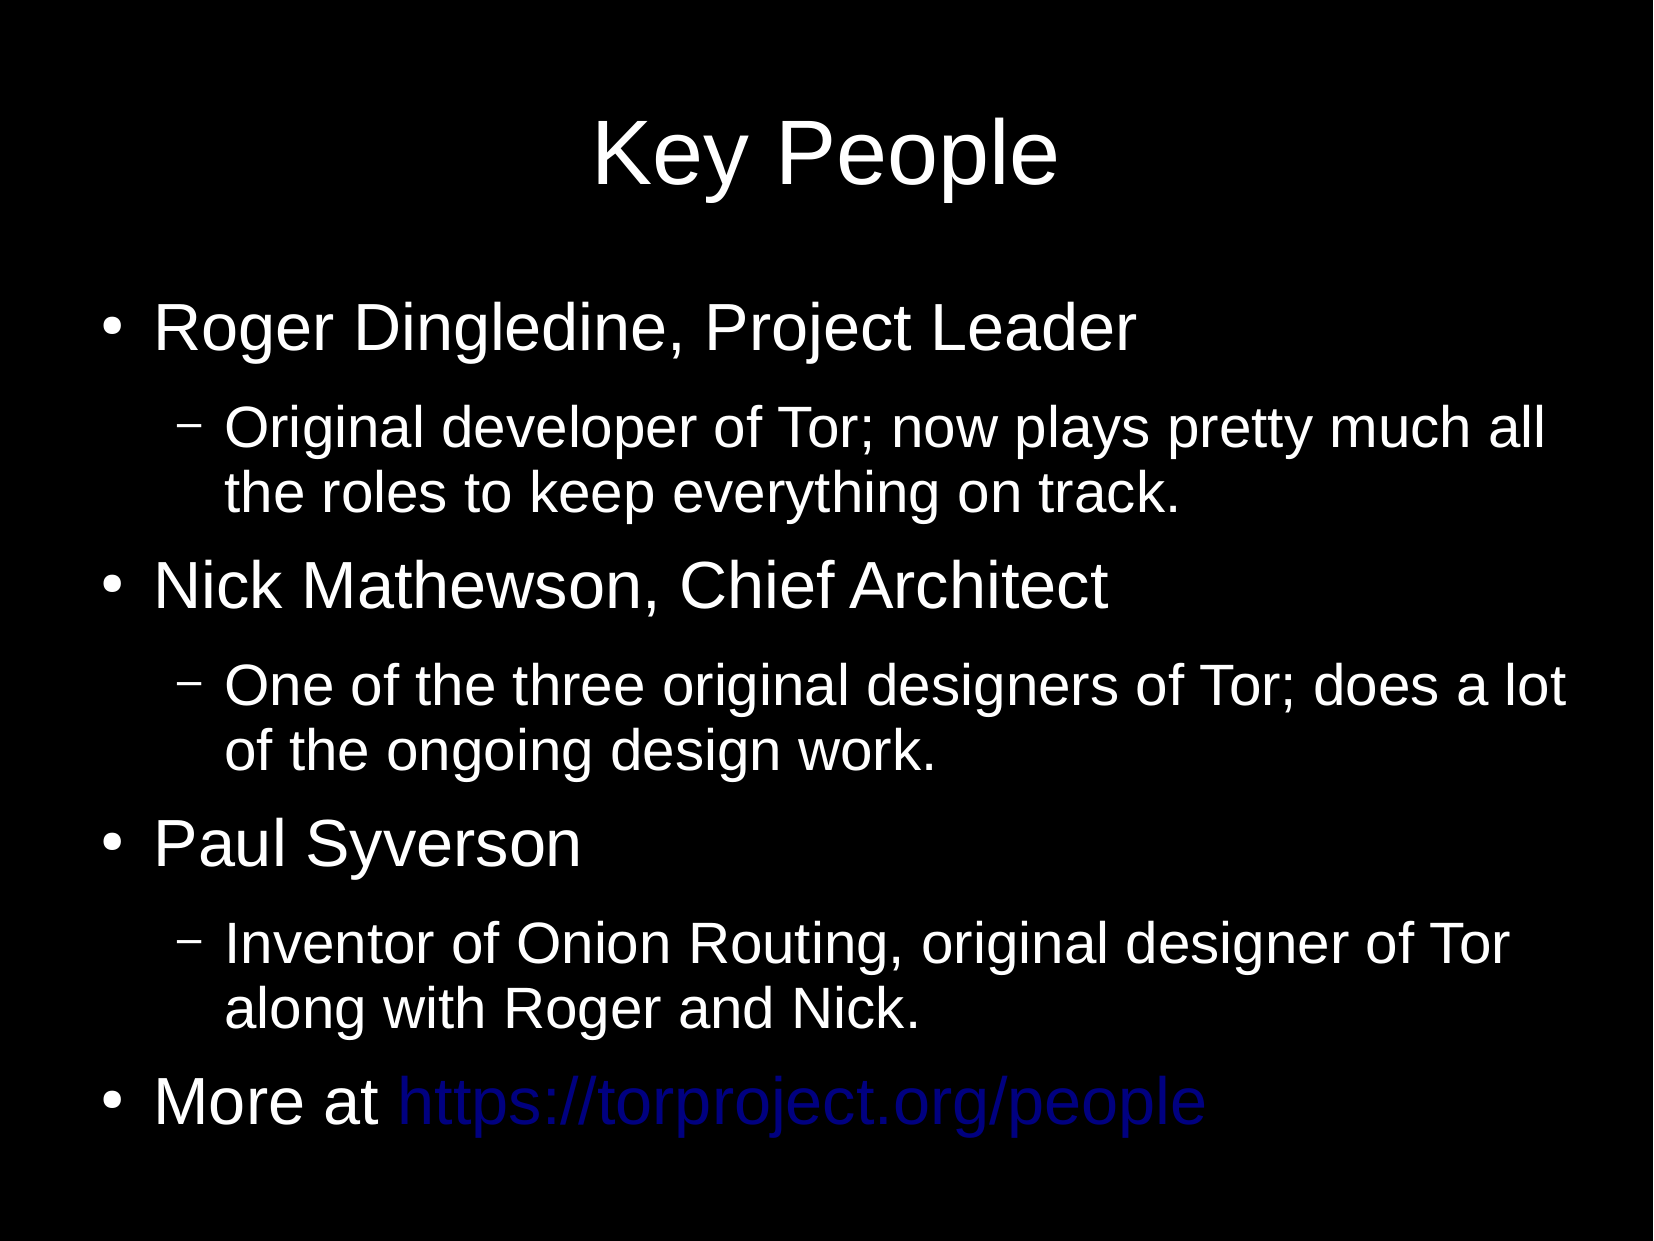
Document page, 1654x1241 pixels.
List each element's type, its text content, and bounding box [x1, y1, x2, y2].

title Key People [82, 49, 1571, 257]
list Roger Dingledine, Project Leader Original developer of Tor; now plays pretty much all the roles to keep everything on track. Nick Mathewson, Chief Architect One of the three original designers of Tor; does a lot of the ongoing design work. Paul Syverson Inventor of Onion Routing, original designer of Tor along with Roger and Nick. More at https://torproject.org/people [82, 290, 1571, 1139]
